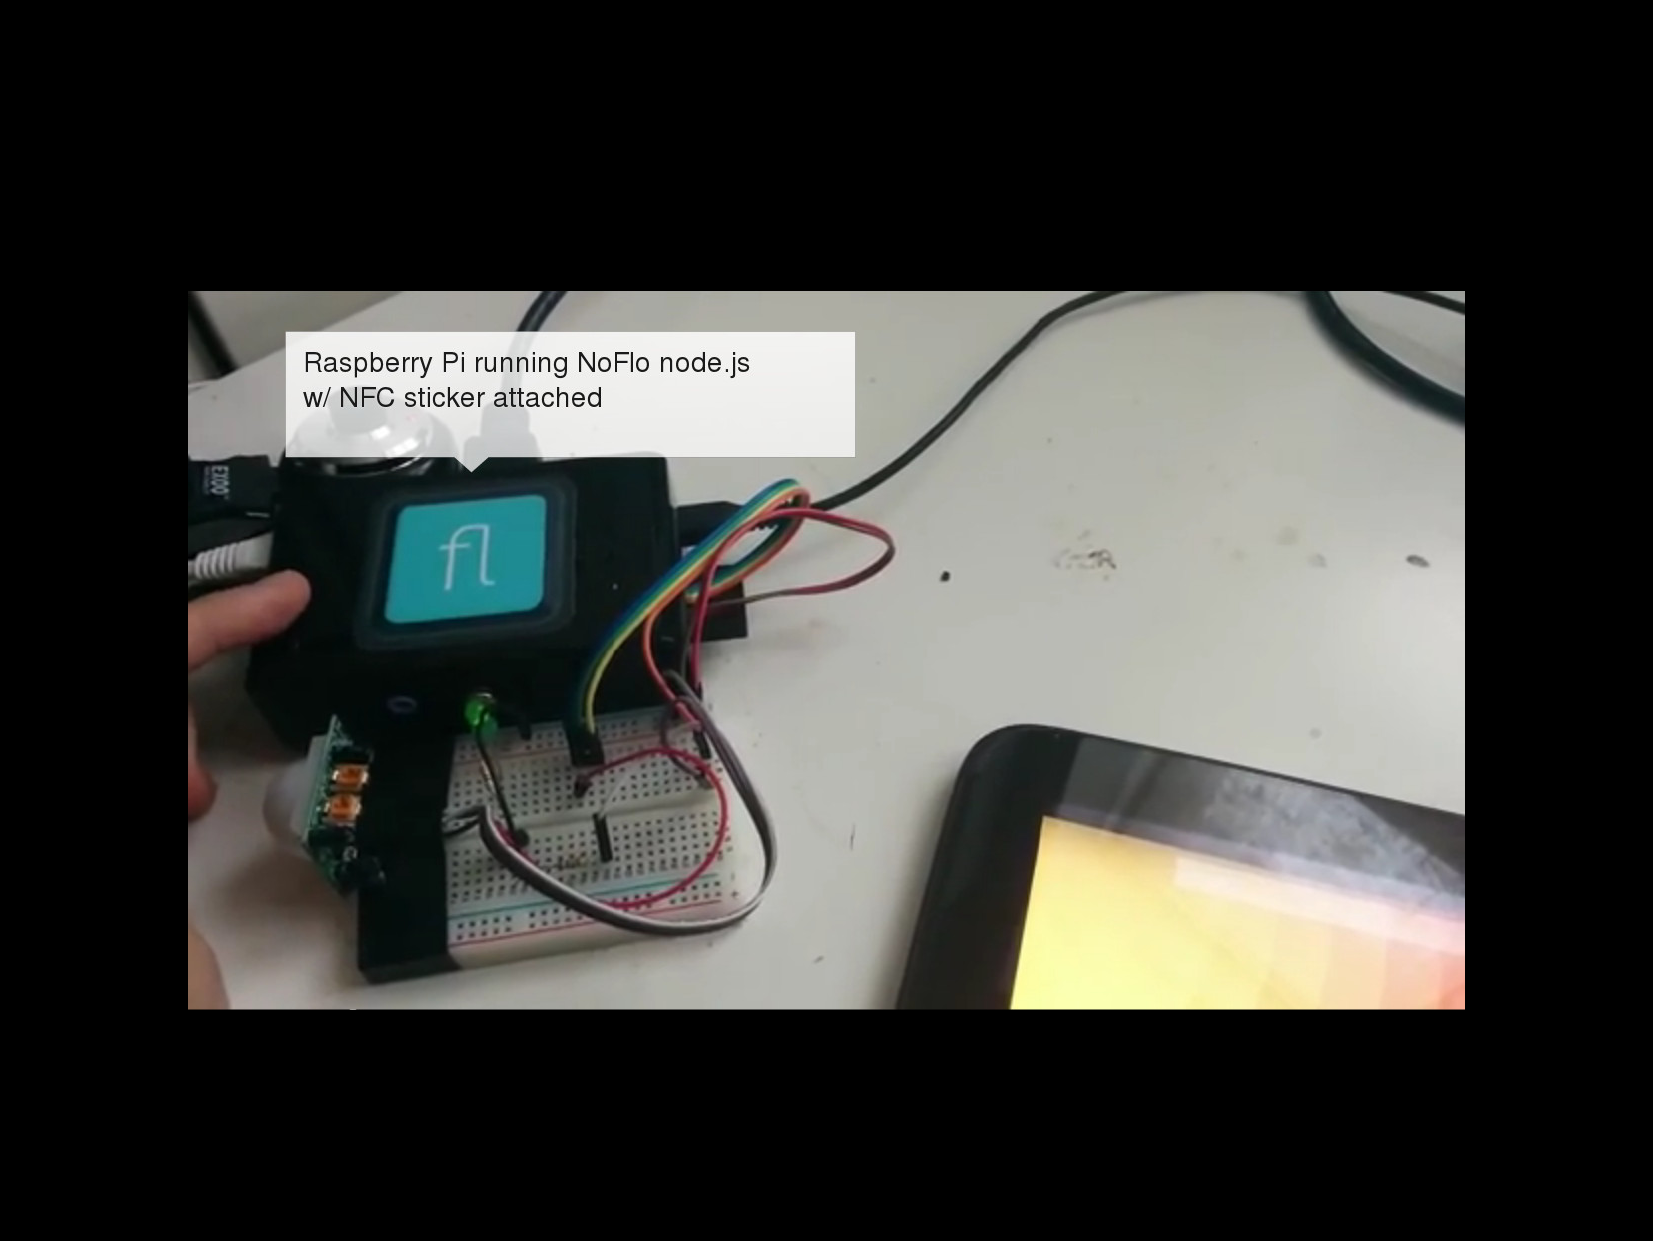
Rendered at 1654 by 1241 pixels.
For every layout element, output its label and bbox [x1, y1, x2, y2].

picture [188, 290, 1465, 1010]
